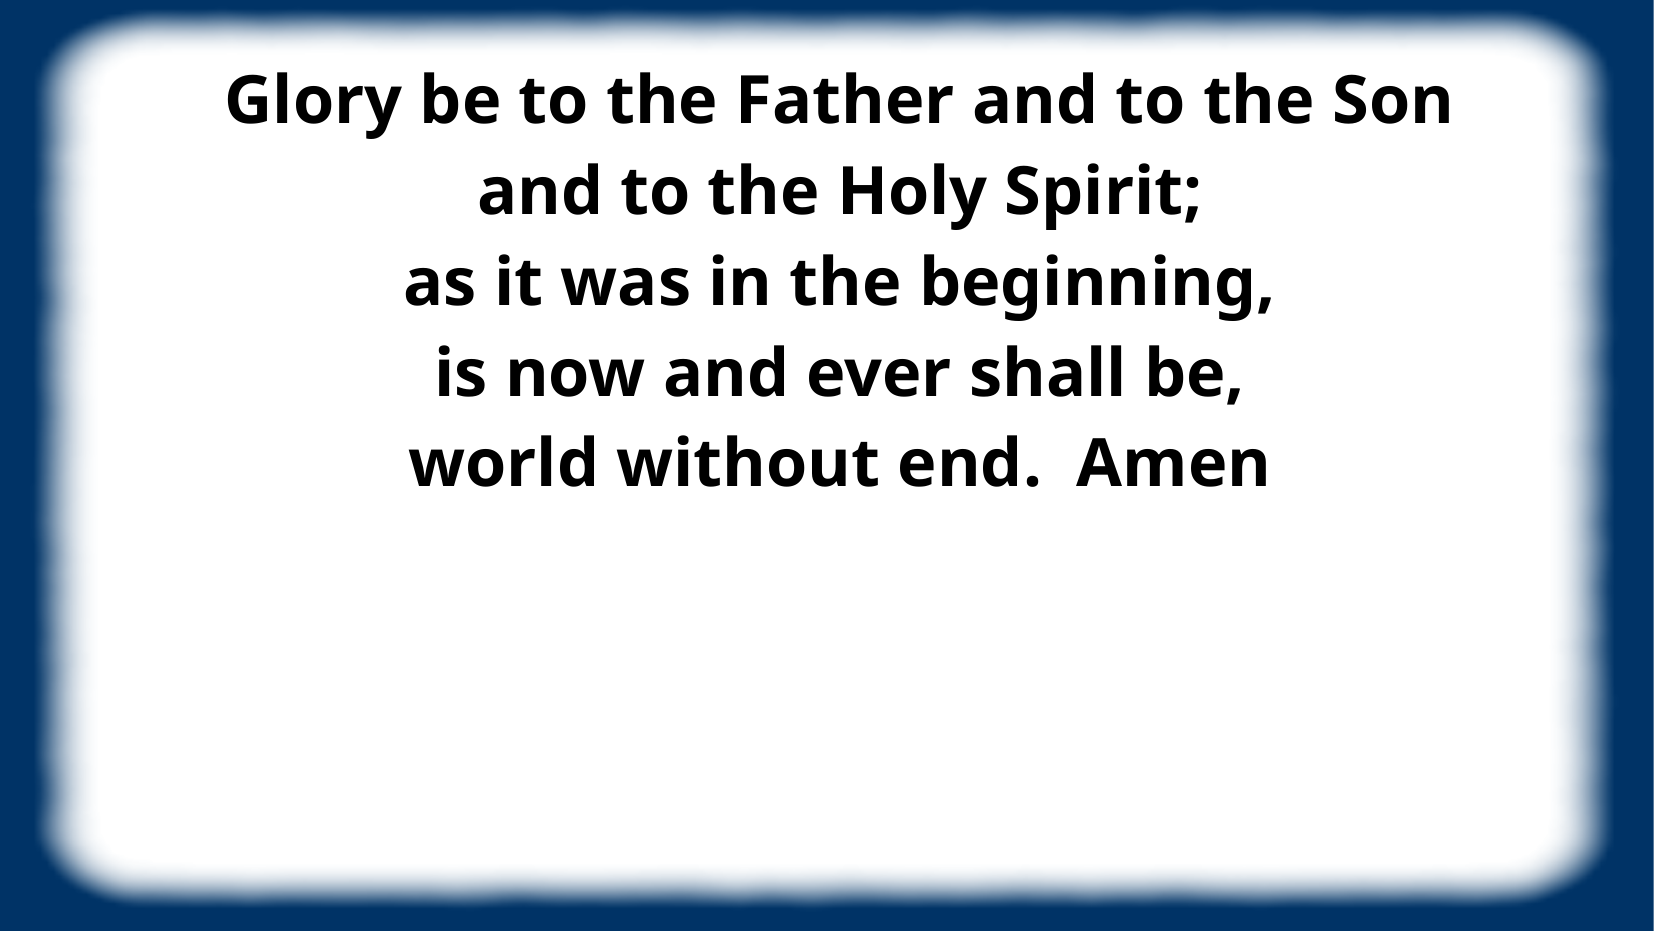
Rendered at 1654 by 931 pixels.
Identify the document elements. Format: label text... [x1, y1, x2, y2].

text_box Glory be to the Father and to the Son and to the Holy Spirit; as it was in the beginning, is now and ever shall be, world without end. Amen [75, 45, 1606, 504]
picture [0, 0, 1654, 931]
